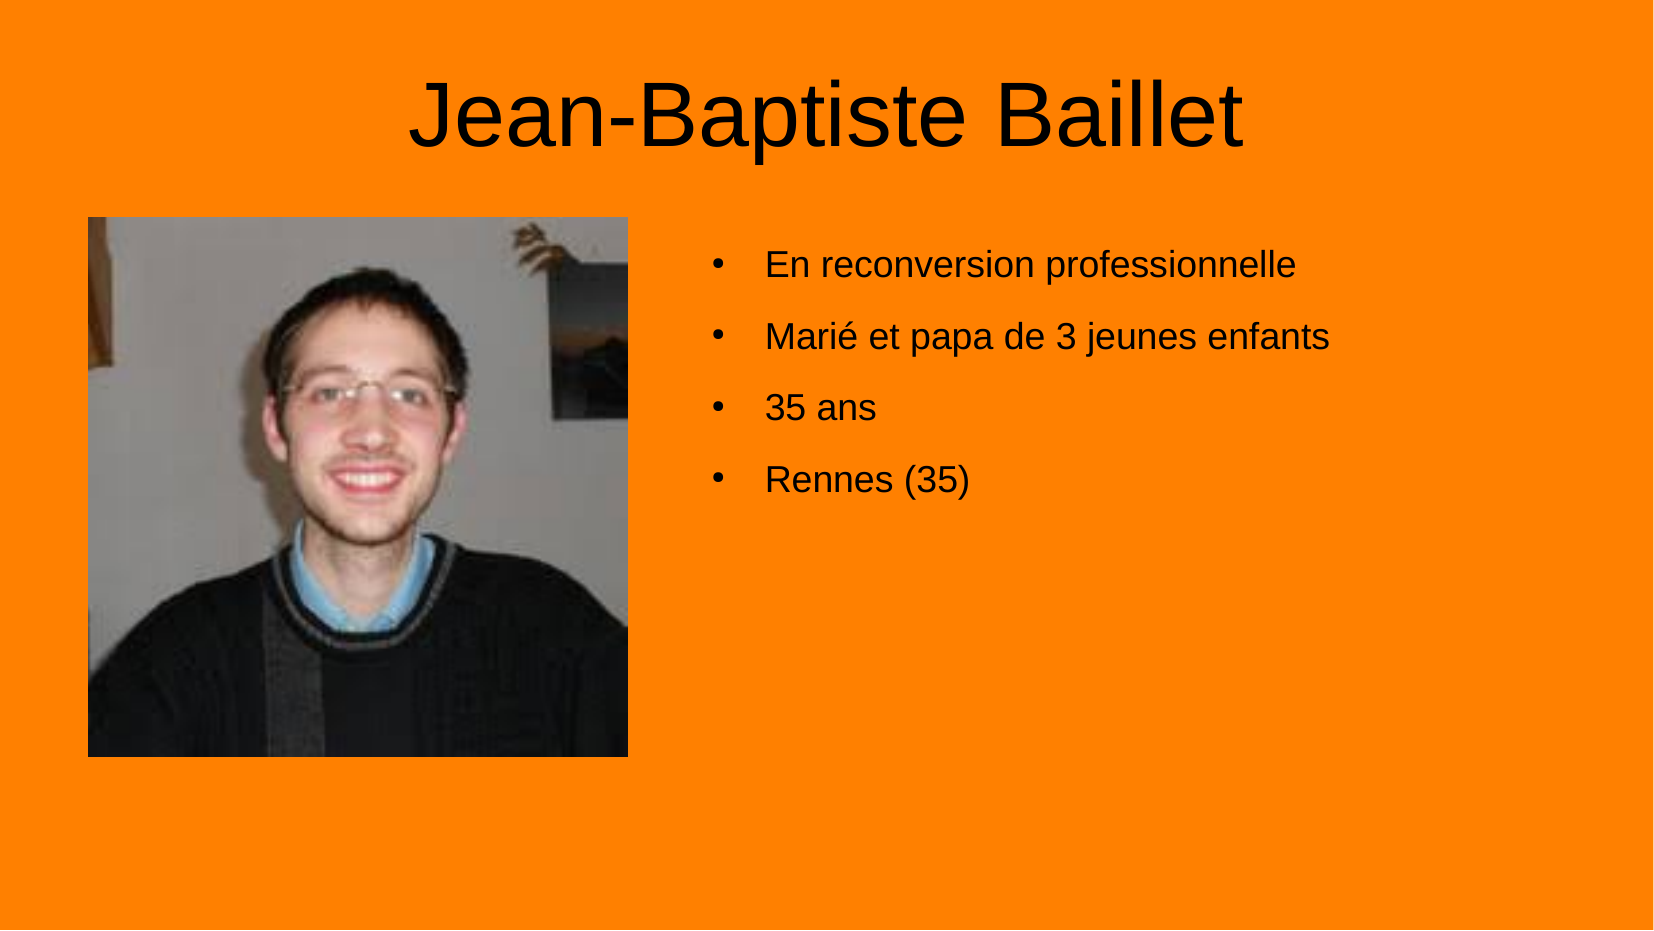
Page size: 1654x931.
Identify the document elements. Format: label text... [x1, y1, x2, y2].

picture [88, 217, 628, 758]
text_box En reconversion professionnelle Marié et papa de 3 jeunes enfants 35 ans Rennes (35) [679, 236, 1565, 709]
title Jean-Baptiste Baillet [82, 37, 1571, 193]
